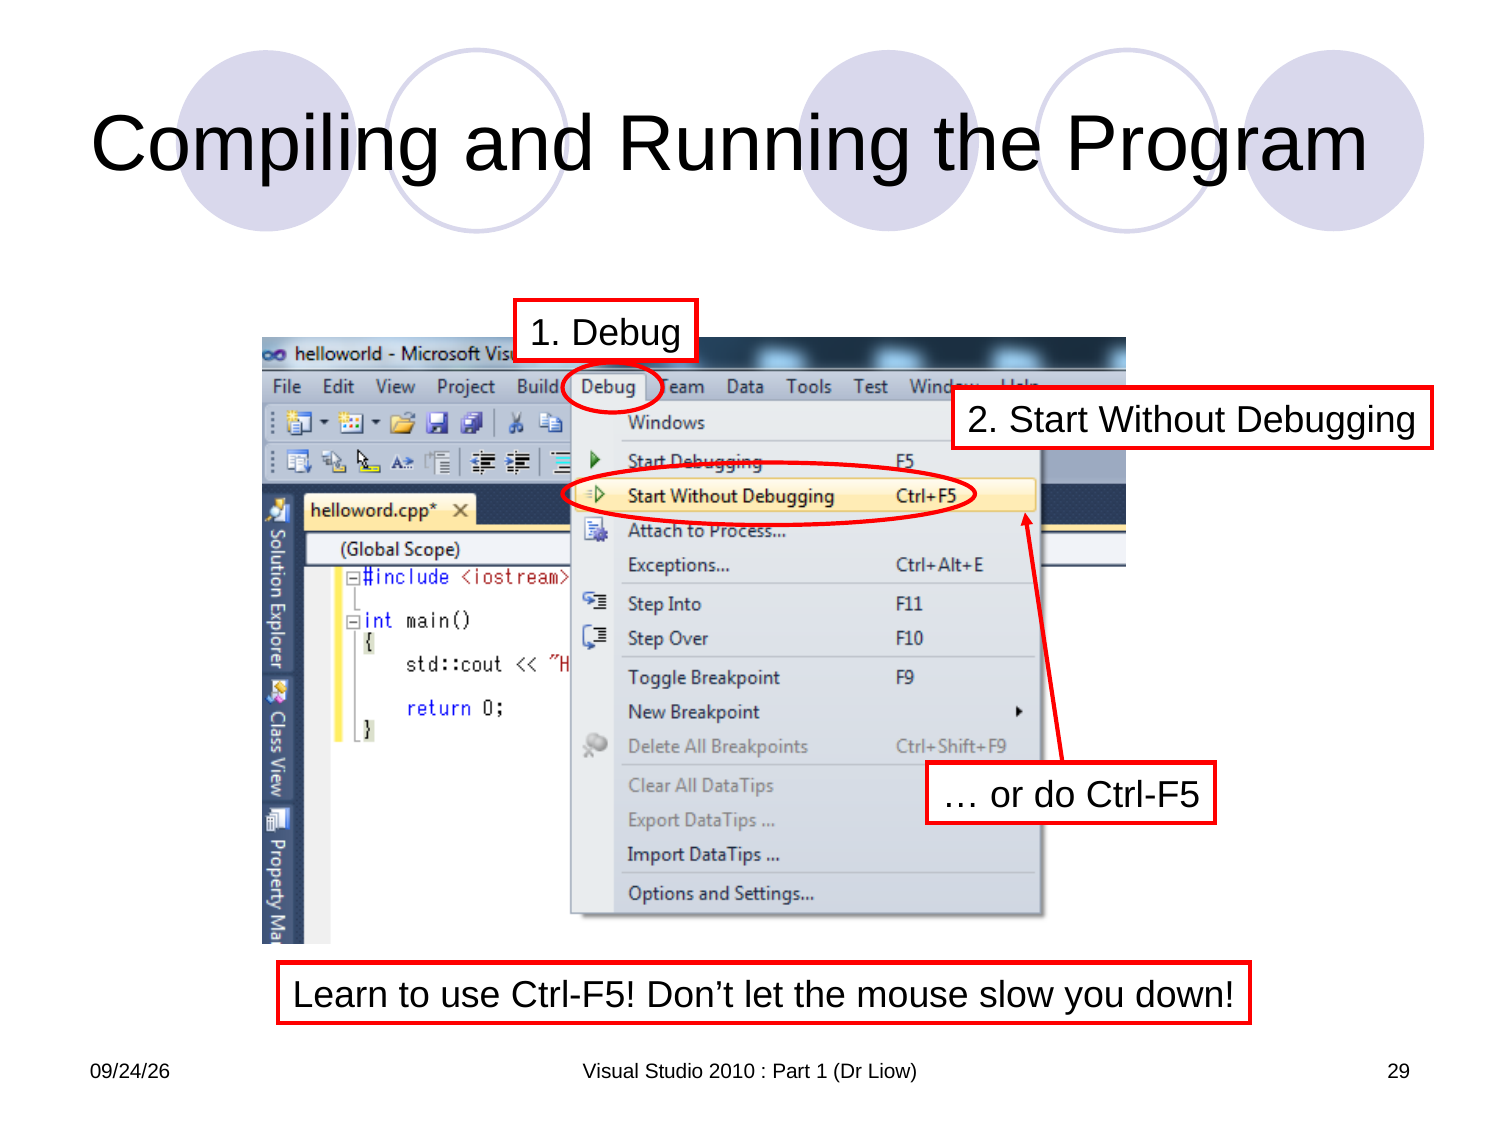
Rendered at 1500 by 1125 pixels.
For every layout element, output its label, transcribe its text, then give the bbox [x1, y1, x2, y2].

picture [262, 337, 1126, 944]
text_box Visual Studio 2010 : Part 1 (Dr Liow) [512, 1049, 988, 1101]
picture [565, 365, 660, 410]
title Compiling and Running the Program [75, 45, 1426, 233]
text_box … or do Ctrl-F5 [927, 762, 1216, 823]
text_box 2. Start Without Debugging [952, 387, 1432, 448]
text_box <number> [1074, 1049, 1426, 1101]
text_box Learn to use Ctrl-F5! Don’t let the mouse slow you down! [277, 962, 1251, 1023]
text_box 08/22/12 [74, 1049, 426, 1101]
text_box 1. Debug [515, 299, 697, 361]
